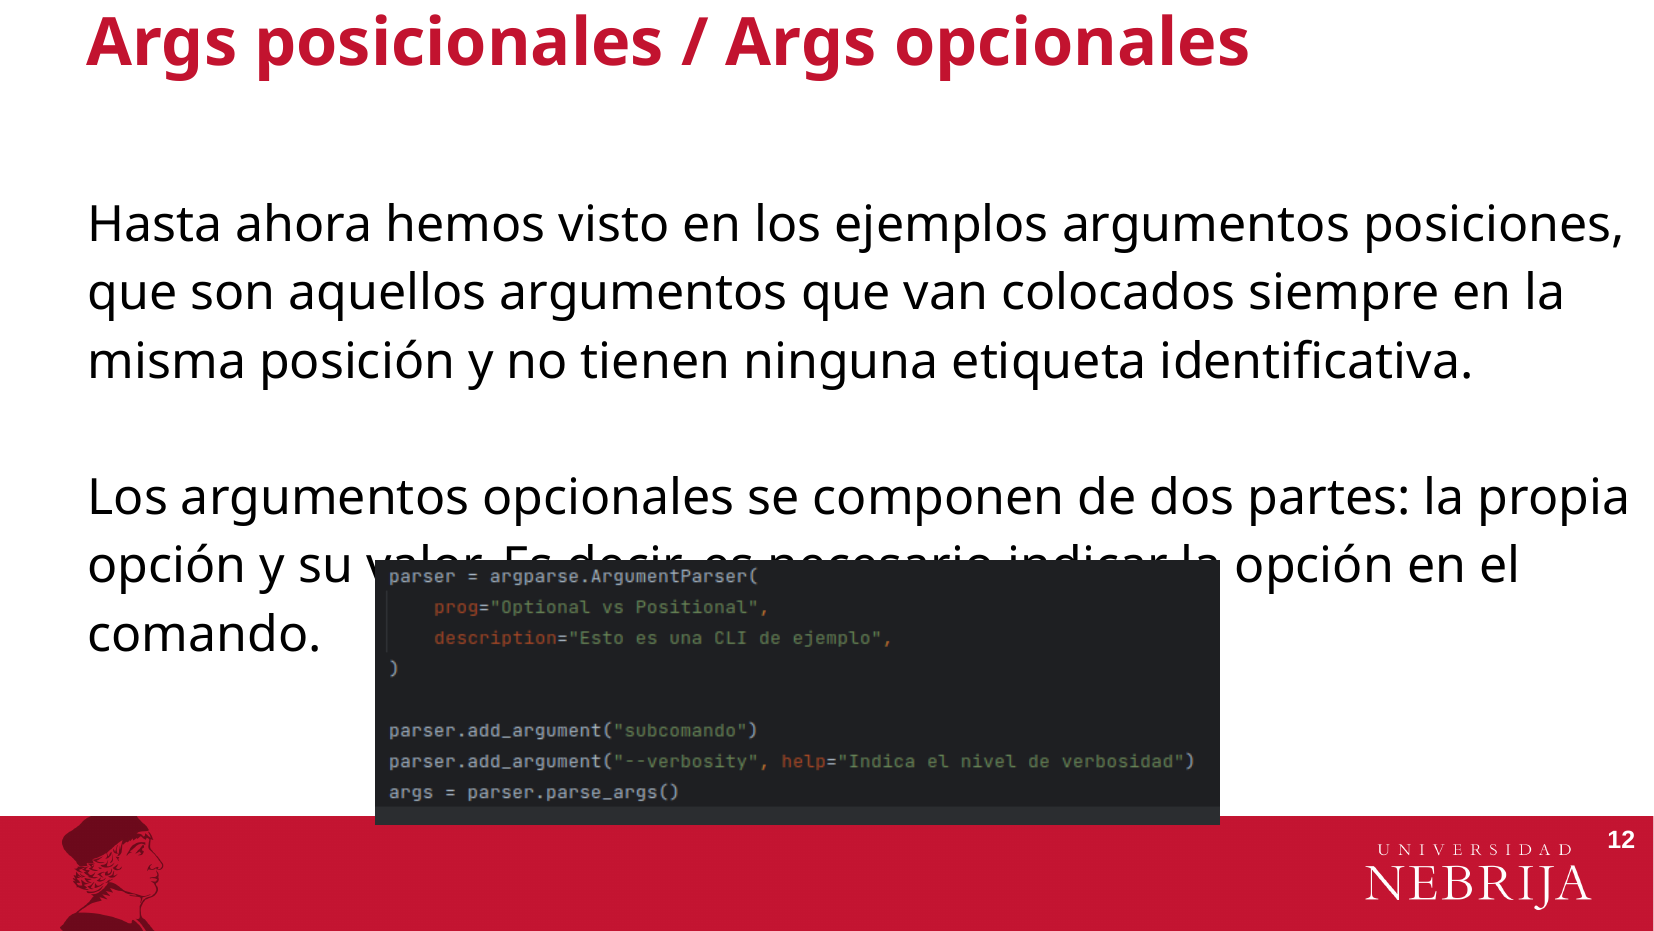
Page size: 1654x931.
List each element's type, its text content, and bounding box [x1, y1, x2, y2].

text_box Hasta ahora hemos visto en los ejemplos argumentos posiciones, que son aquellos argumentos que van colocados siempre en la misma posición y no tienen ninguna etiqueta identificativa. Los argumentos opcionales se componen de dos partes: la propia opción y su valor. Es decir, es necesario indicar la opción en el comando. [37, 112, 1651, 788]
picture [0, 560, 1654, 931]
text_box Args posicionales / Args opcionales [0, 0, 1650, 87]
